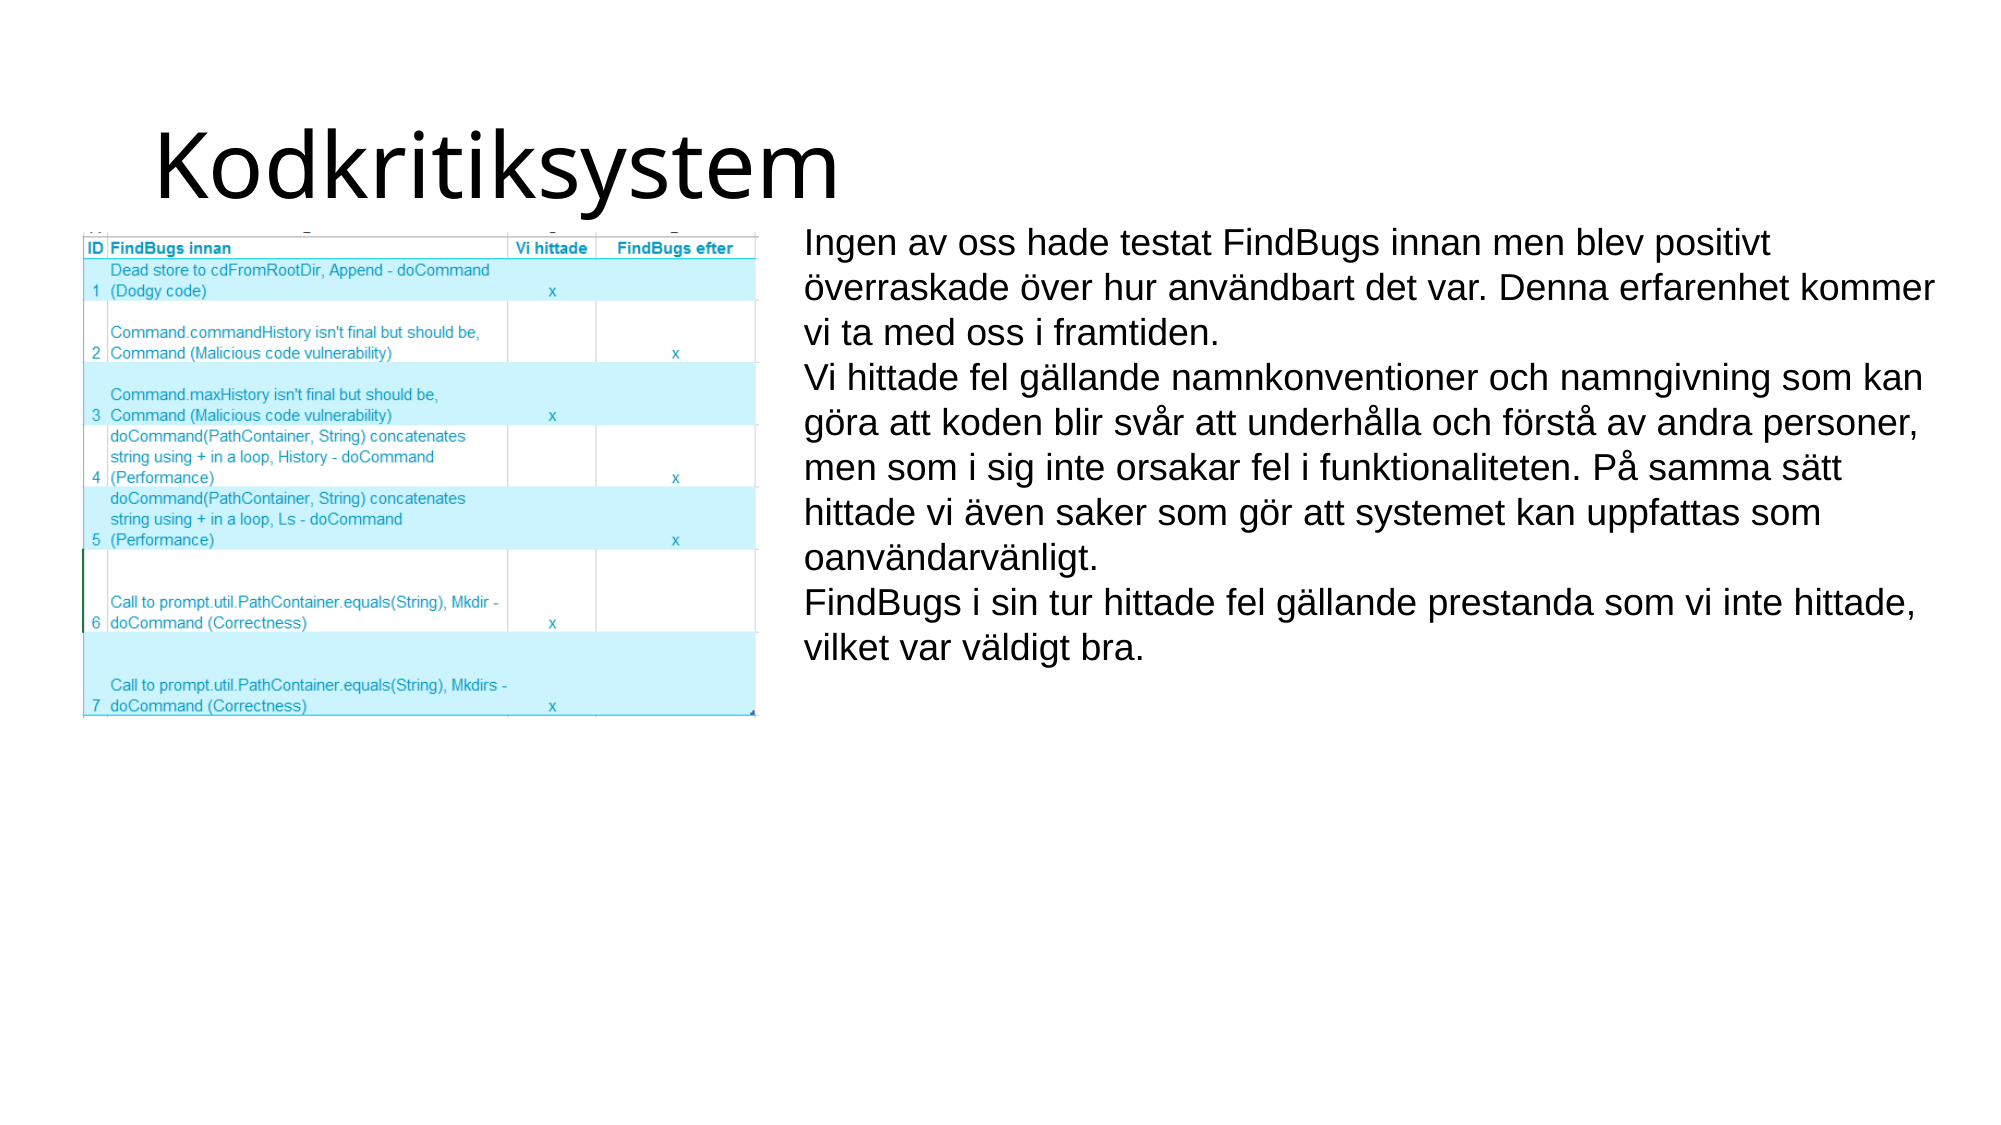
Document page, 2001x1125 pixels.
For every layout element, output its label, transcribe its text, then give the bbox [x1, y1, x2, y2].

picture [82, 232, 759, 718]
text_box Kodkritiksystem [137, 59, 1863, 278]
text_box Ingen av oss hade testat FindBugs innan men blev positivt överraskade över hur användbart det var. Denna erfarenhet kommer vi ta med oss i framtiden. Vi hittade fel gällande namnkonventioner och namngivning som kan göra att koden blir svår att underhålla och förstå av andra personer, men som i sig inte orsakar fel i funktionaliteten. På samma sätt hittade vi även saker som gör att systemet kan uppfattas som oanvändarvänligt. FindBugs i sin tur hittade fel gällande prestanda som vi inte hittade, vilket var väldigt bra. [789, 210, 1953, 746]
